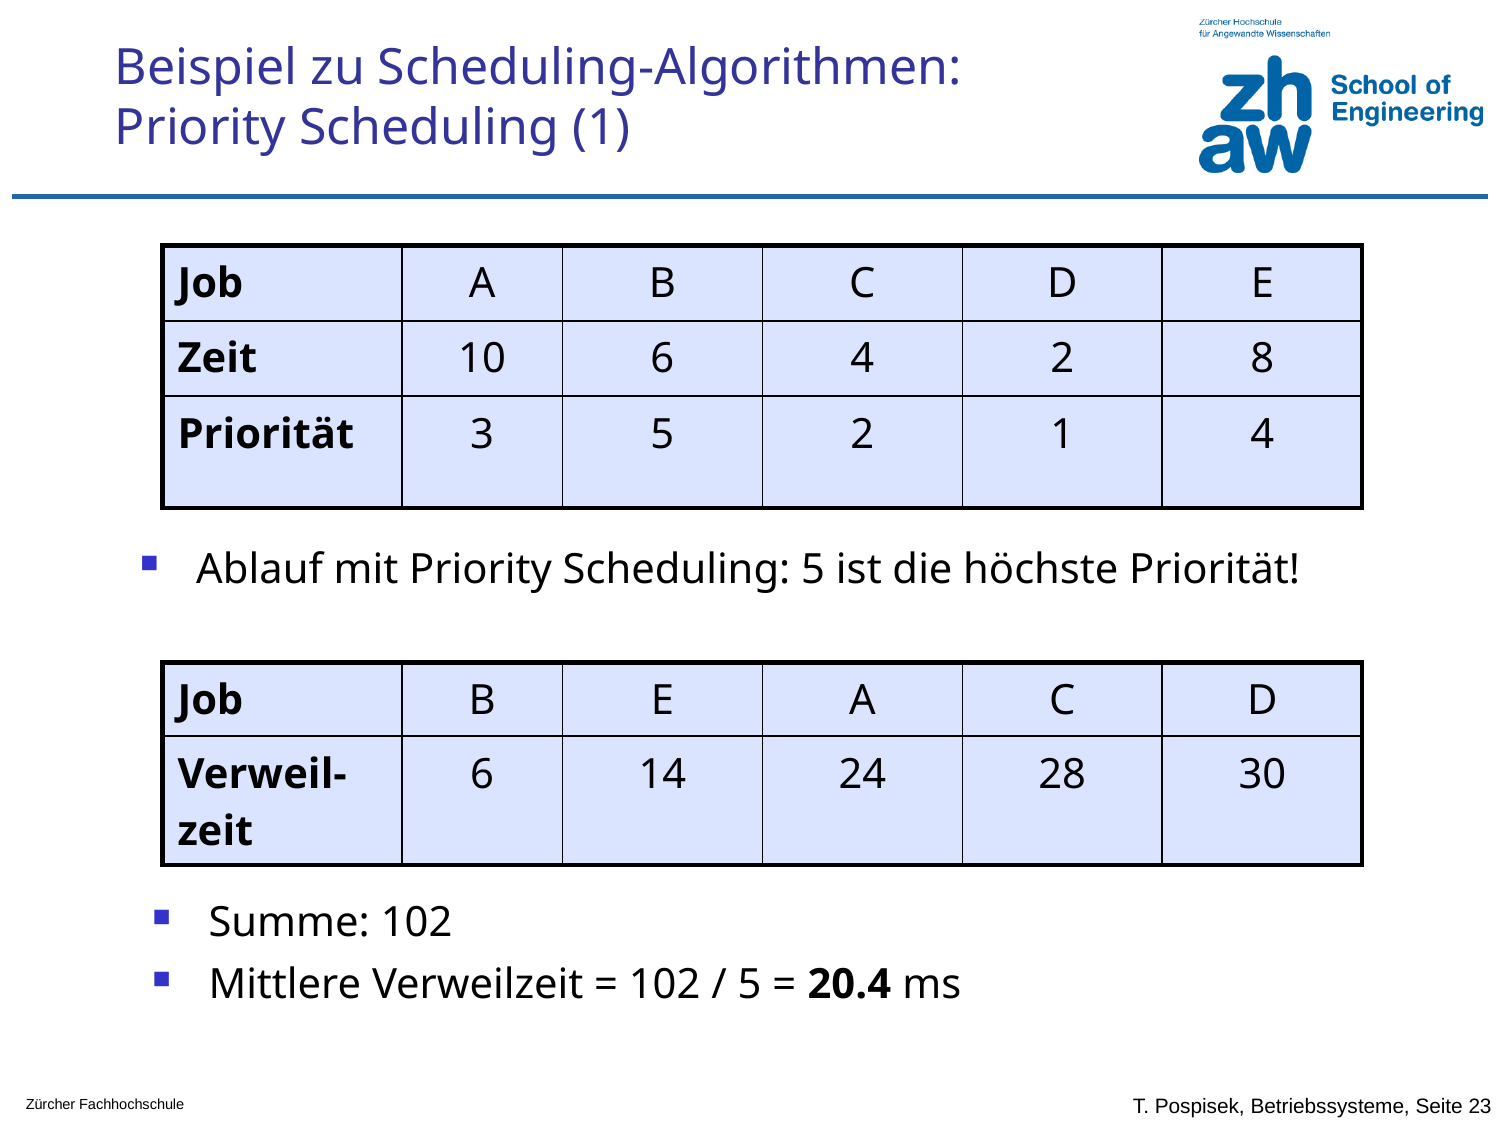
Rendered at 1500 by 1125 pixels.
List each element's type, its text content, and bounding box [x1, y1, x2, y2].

table_cell 5 [563, 397, 762, 506]
table_cell 6 [563, 322, 762, 395]
table_cell 14 [563, 737, 762, 863]
picture [1199, 19, 1483, 173]
list Ablauf mit Priority Scheduling: 5 ist die höchste Priorität! [125, 539, 1363, 603]
table_header C [763, 248, 962, 320]
table_header Job [165, 665, 401, 735]
table_cell Zeit [165, 322, 401, 395]
table_header B [403, 665, 562, 735]
table_header Job [165, 248, 401, 320]
table_cell 3 [403, 397, 562, 506]
table_cell 1 [963, 397, 1161, 506]
table_cell 2 [763, 397, 962, 506]
table_cell 10 [403, 322, 562, 395]
table_header D [1163, 665, 1360, 735]
table_cell Priorität [165, 397, 401, 506]
table_cell 28 [963, 737, 1161, 863]
table_cell 2 [963, 322, 1161, 395]
table_header B [563, 248, 762, 320]
table_header E [1163, 248, 1360, 320]
table_header A [763, 665, 962, 735]
table_cell 6 [403, 737, 562, 863]
table_cell 30 [1163, 737, 1360, 863]
table_cell 8 [1163, 322, 1360, 395]
table_cell 4 [763, 322, 962, 395]
table_cell 4 [1163, 397, 1360, 506]
title Beispiel zu Scheduling-Algorithmen: Priority Scheduling (1) [99, 50, 1379, 163]
table_cell 24 [763, 737, 962, 863]
table_header E [563, 665, 762, 735]
table_header A [403, 248, 562, 320]
table_header C [963, 665, 1161, 735]
table_header D [963, 248, 1161, 320]
table_cell Verweil-zeit [165, 737, 401, 863]
text_box Summe: 102 Mittlere Verweilzeit = 102 / 5 = 20.4 ms [137, 893, 1375, 956]
